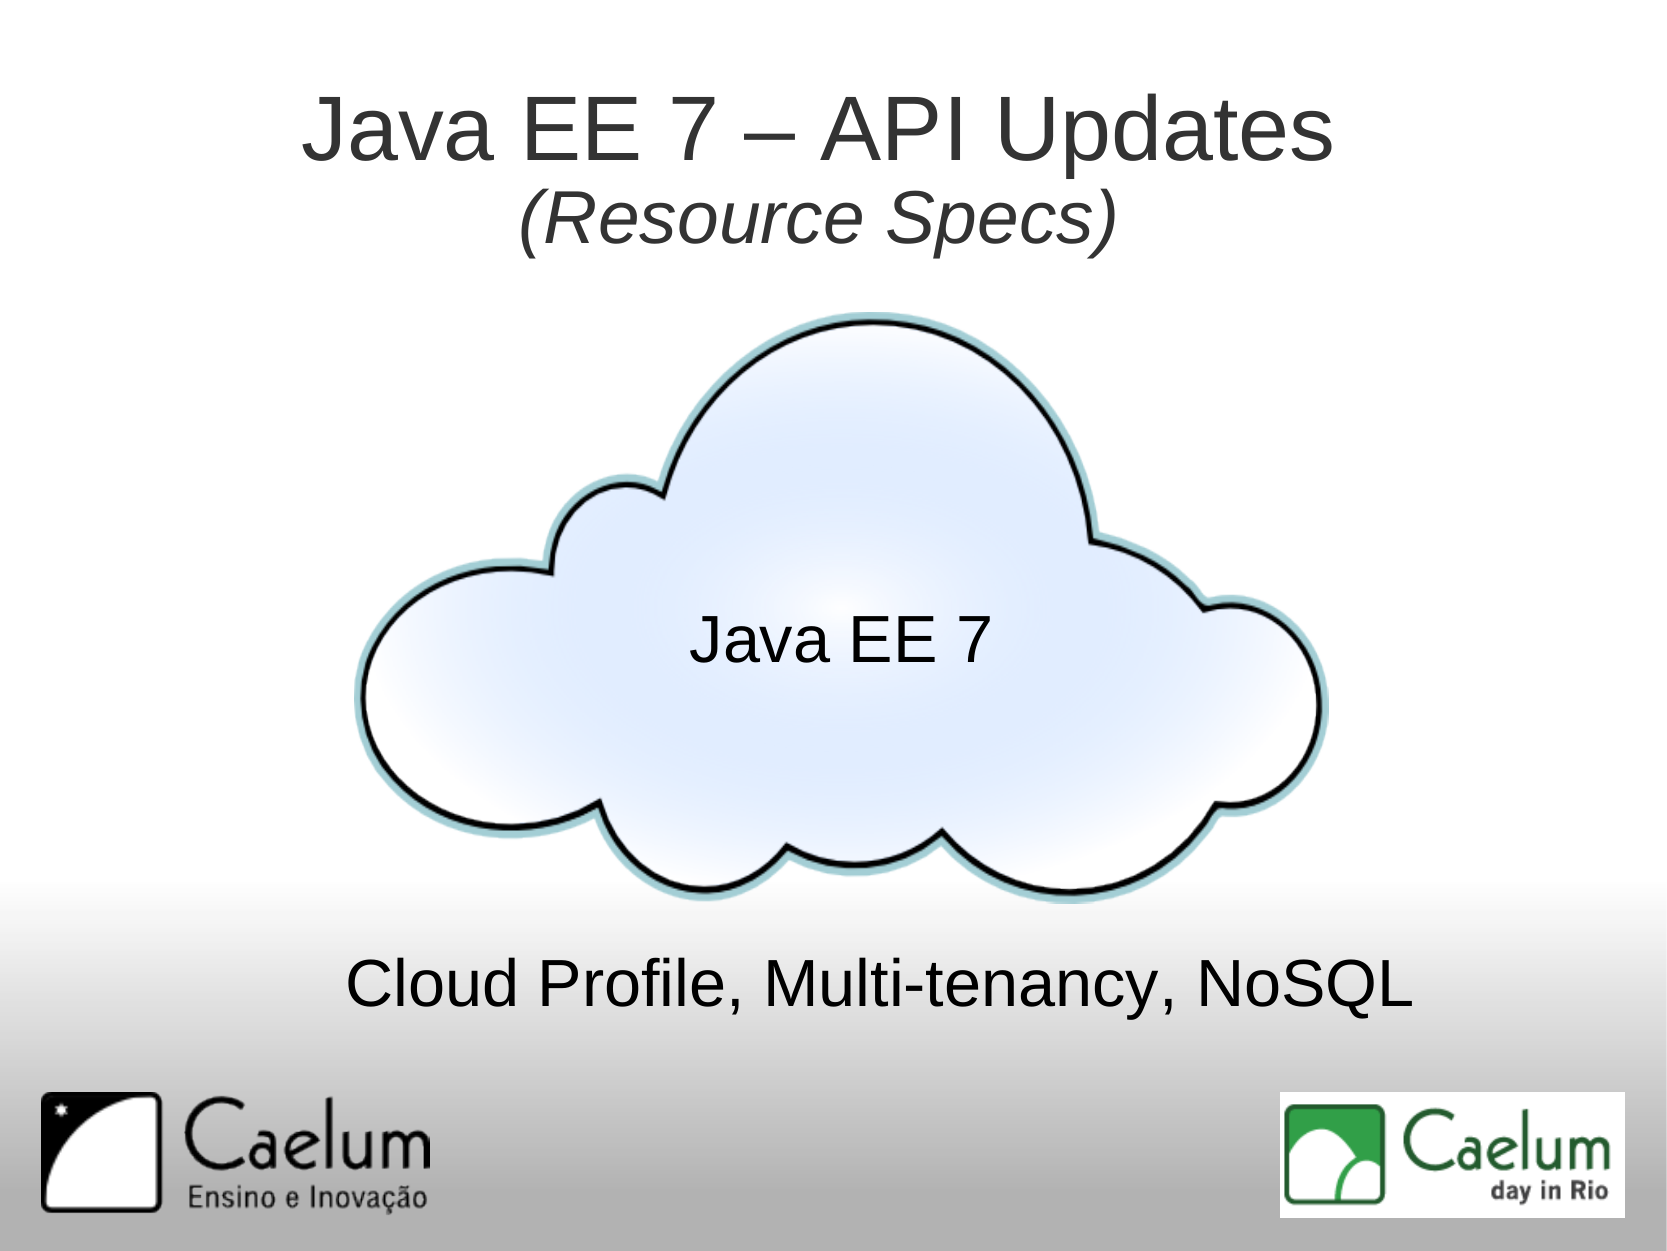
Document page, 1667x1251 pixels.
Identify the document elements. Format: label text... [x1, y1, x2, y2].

picture [0, 0, 1667, 1251]
text_box Cloud Profile, Multi-tenancy, NoSQL [330, 932, 1434, 1028]
title Java EE 7 – API Updates (Resource Specs) [126, 82, 1512, 283]
